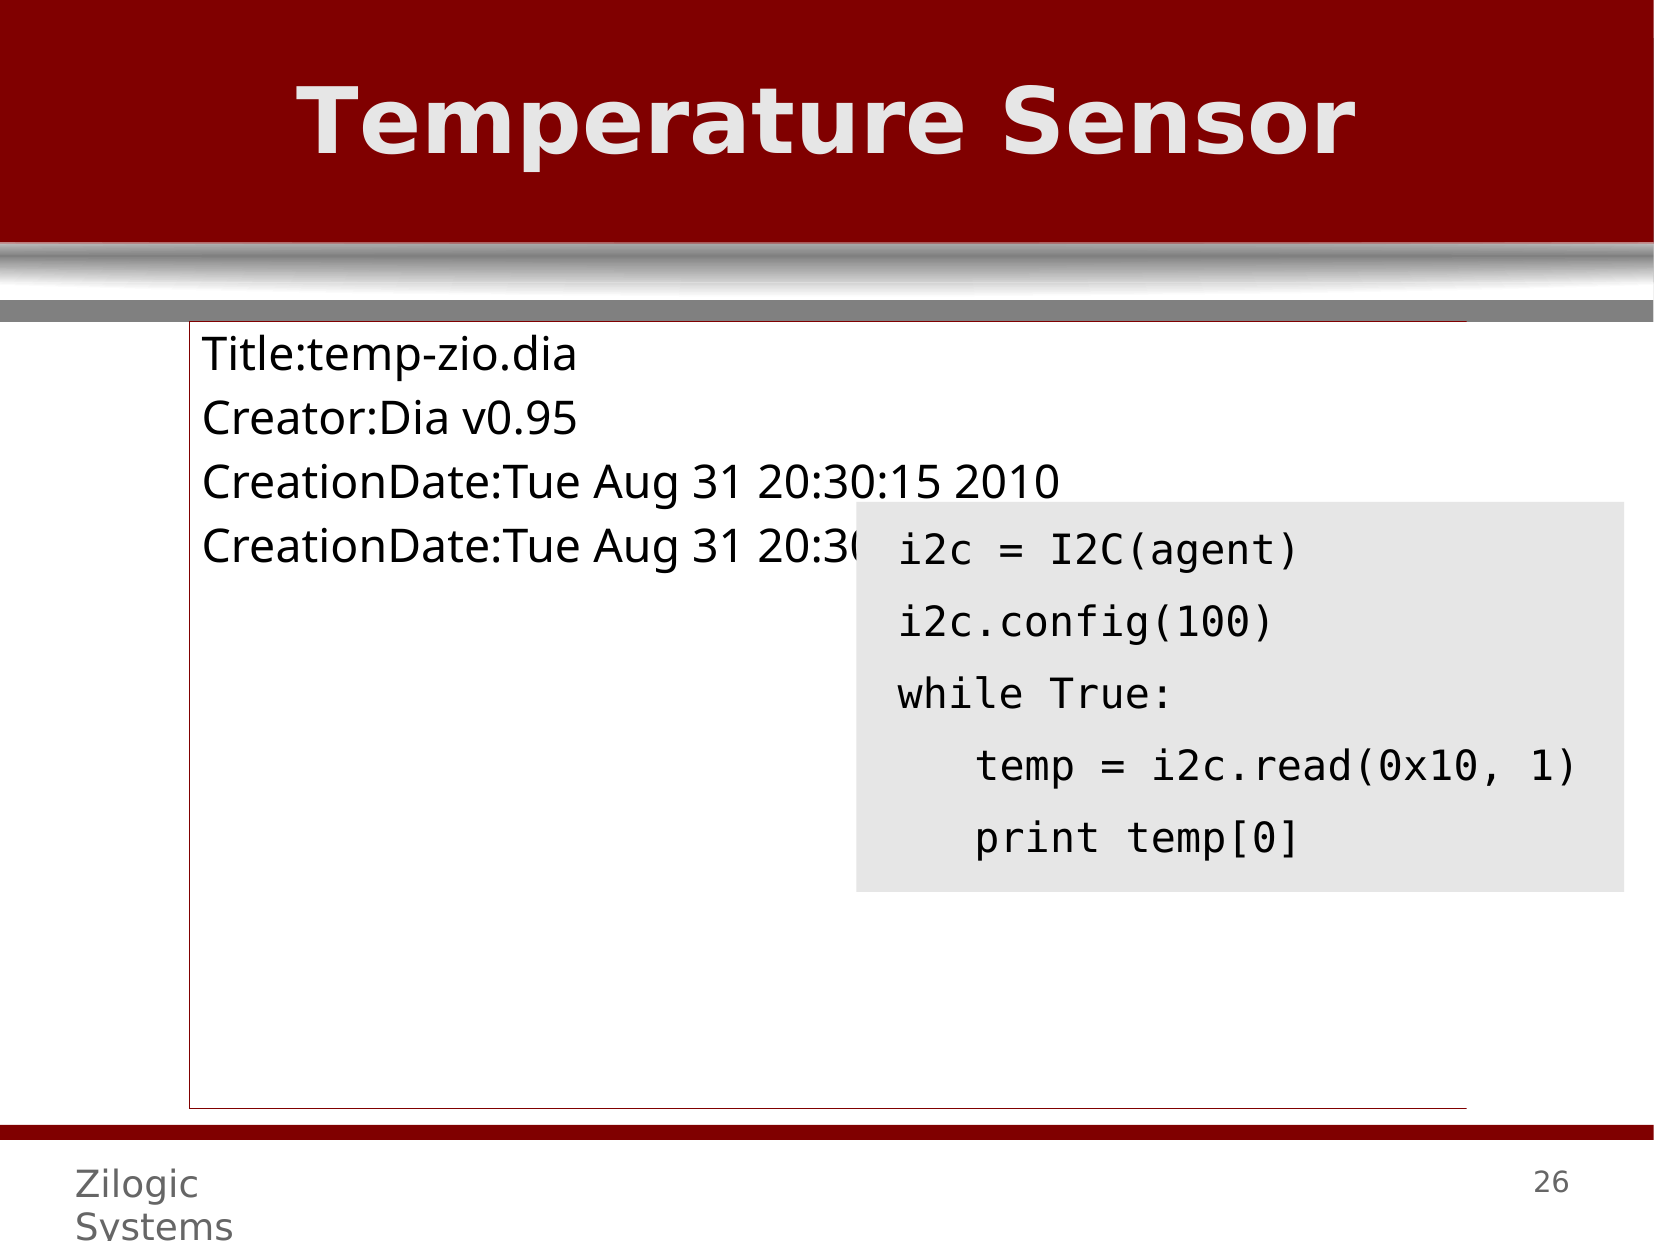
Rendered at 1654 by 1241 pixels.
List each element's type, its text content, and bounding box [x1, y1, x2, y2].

list i2c = I2C(agent) i2c.config(100) while True: temp = i2c.read(0x10, 1) print temp[0] [856, 501, 1625, 892]
title Temperature Sensor [82, 26, 1571, 218]
picture [82, 489, 809, 938]
